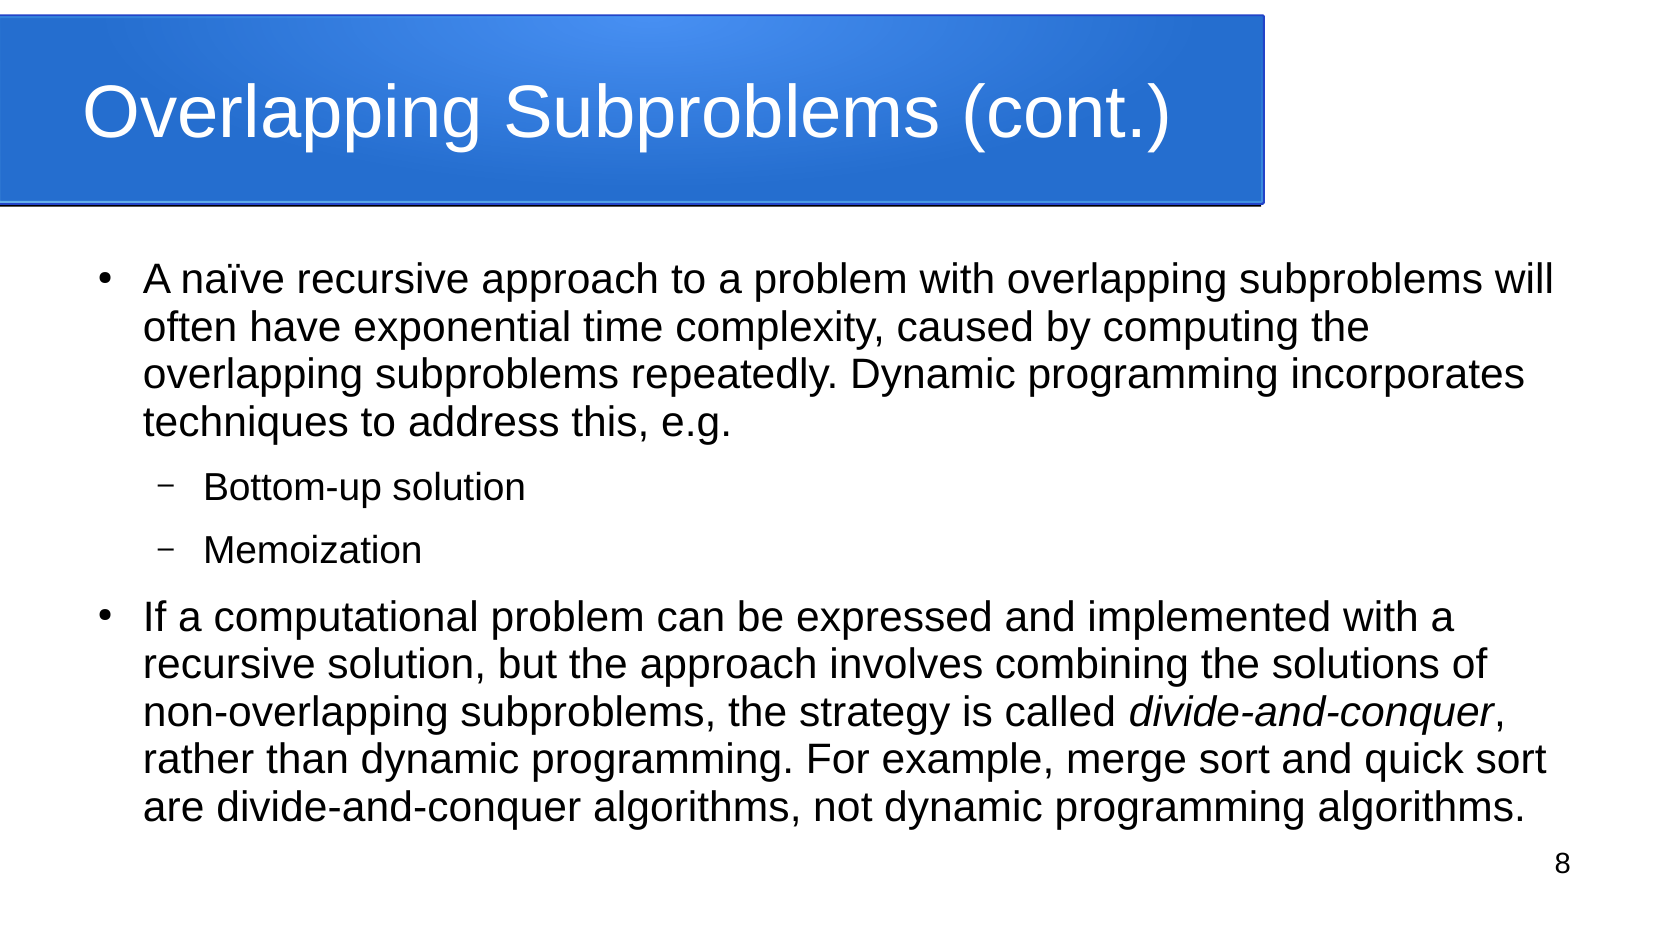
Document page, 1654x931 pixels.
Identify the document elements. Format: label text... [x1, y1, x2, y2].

title Overlapping Subproblems (cont.) [82, 35, 1235, 189]
list A naïve recursive approach to a problem with overlapping subproblems will often have exponential time complexity, caused by computing the overlapping subproblems repeatedly. Dynamic programming incorporates techniques to address this, e.g. Bottom-up solution Memoization If a computational problem can be expressed and implemented with a recursive solution, but the approach involves combining the solutions of non-overlapping subproblems, the strategy is called divide-and-conquer, rather than dynamic programming. For example, merge sort and quick sort are divide-and-conquer algorithms, not dynamic programming algorithms. [82, 255, 1571, 837]
